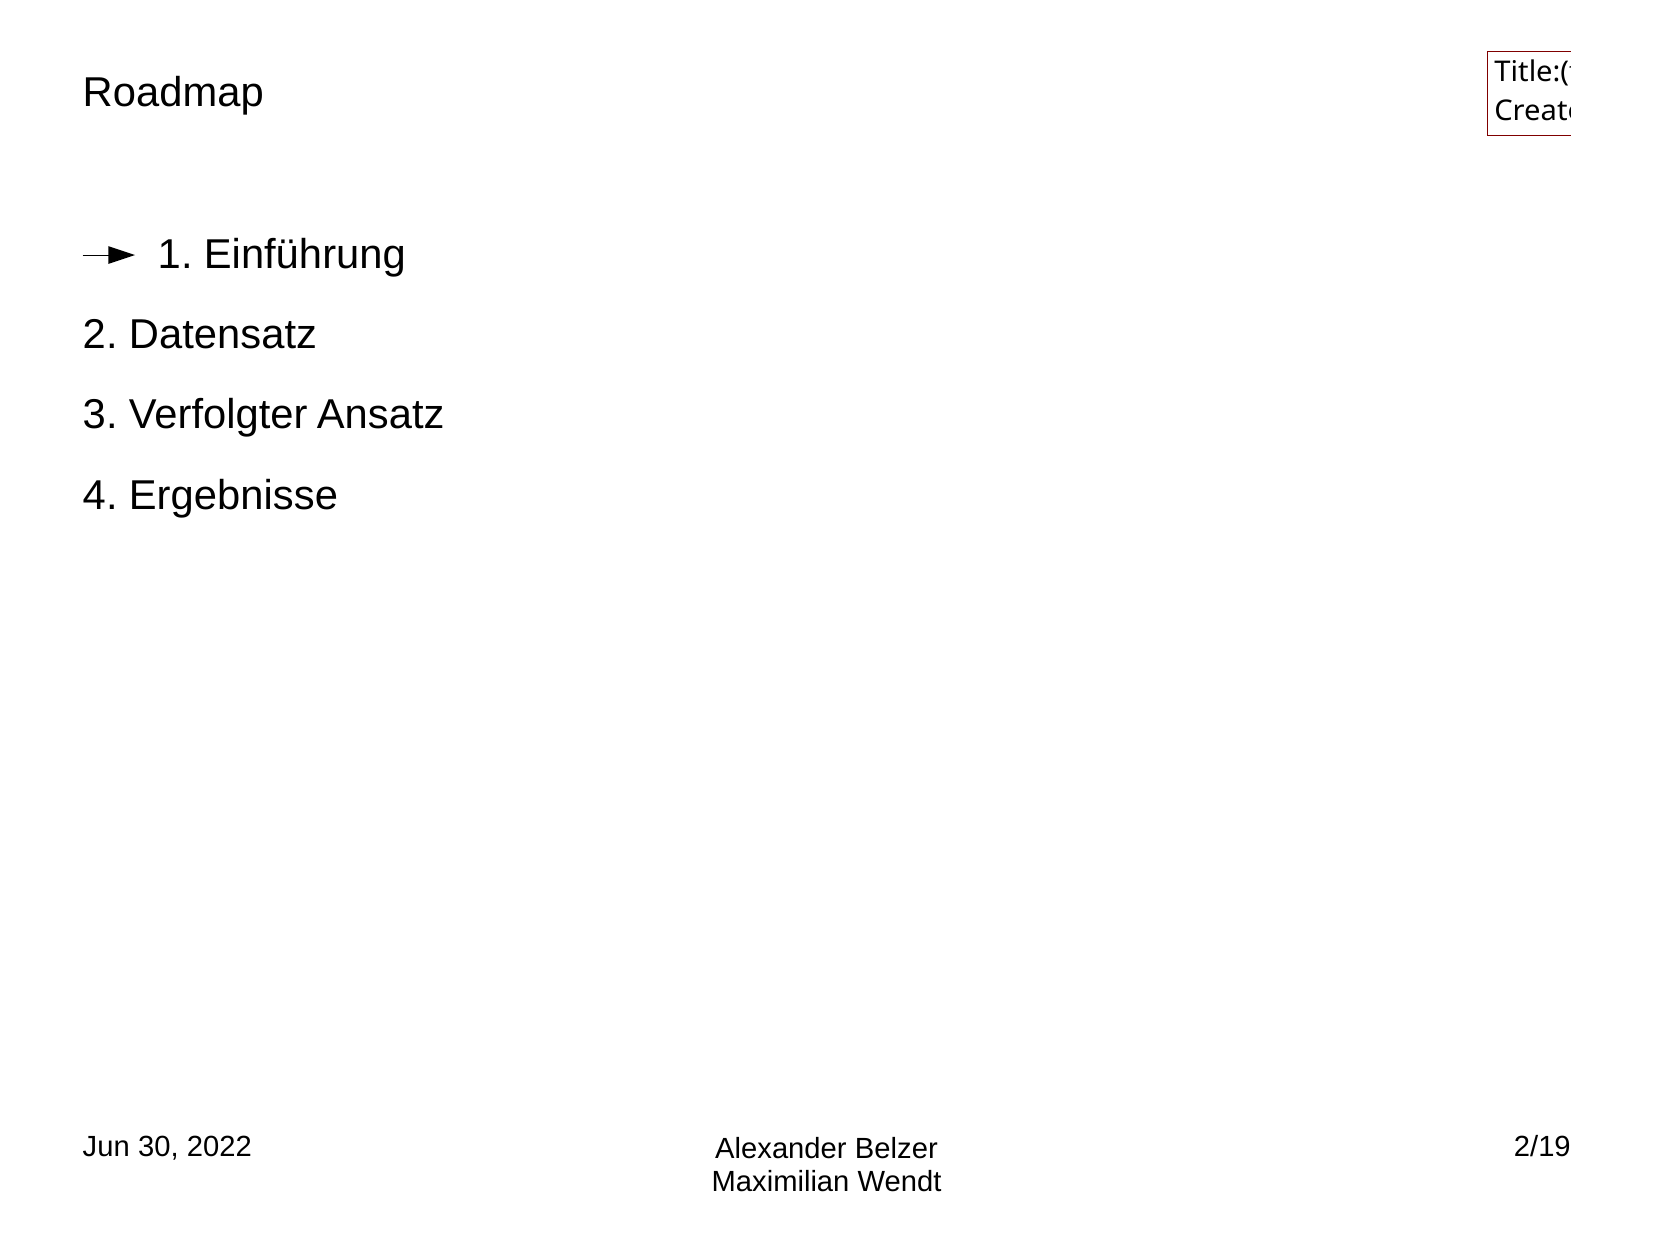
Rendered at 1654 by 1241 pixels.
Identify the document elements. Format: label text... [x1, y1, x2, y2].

text_box 1. Einführung 2. Datensatz 3. Verfolgter Ansatz 4. Ergebnisse [82, 150, 1571, 1010]
title Roadmap [82, 34, 1571, 150]
